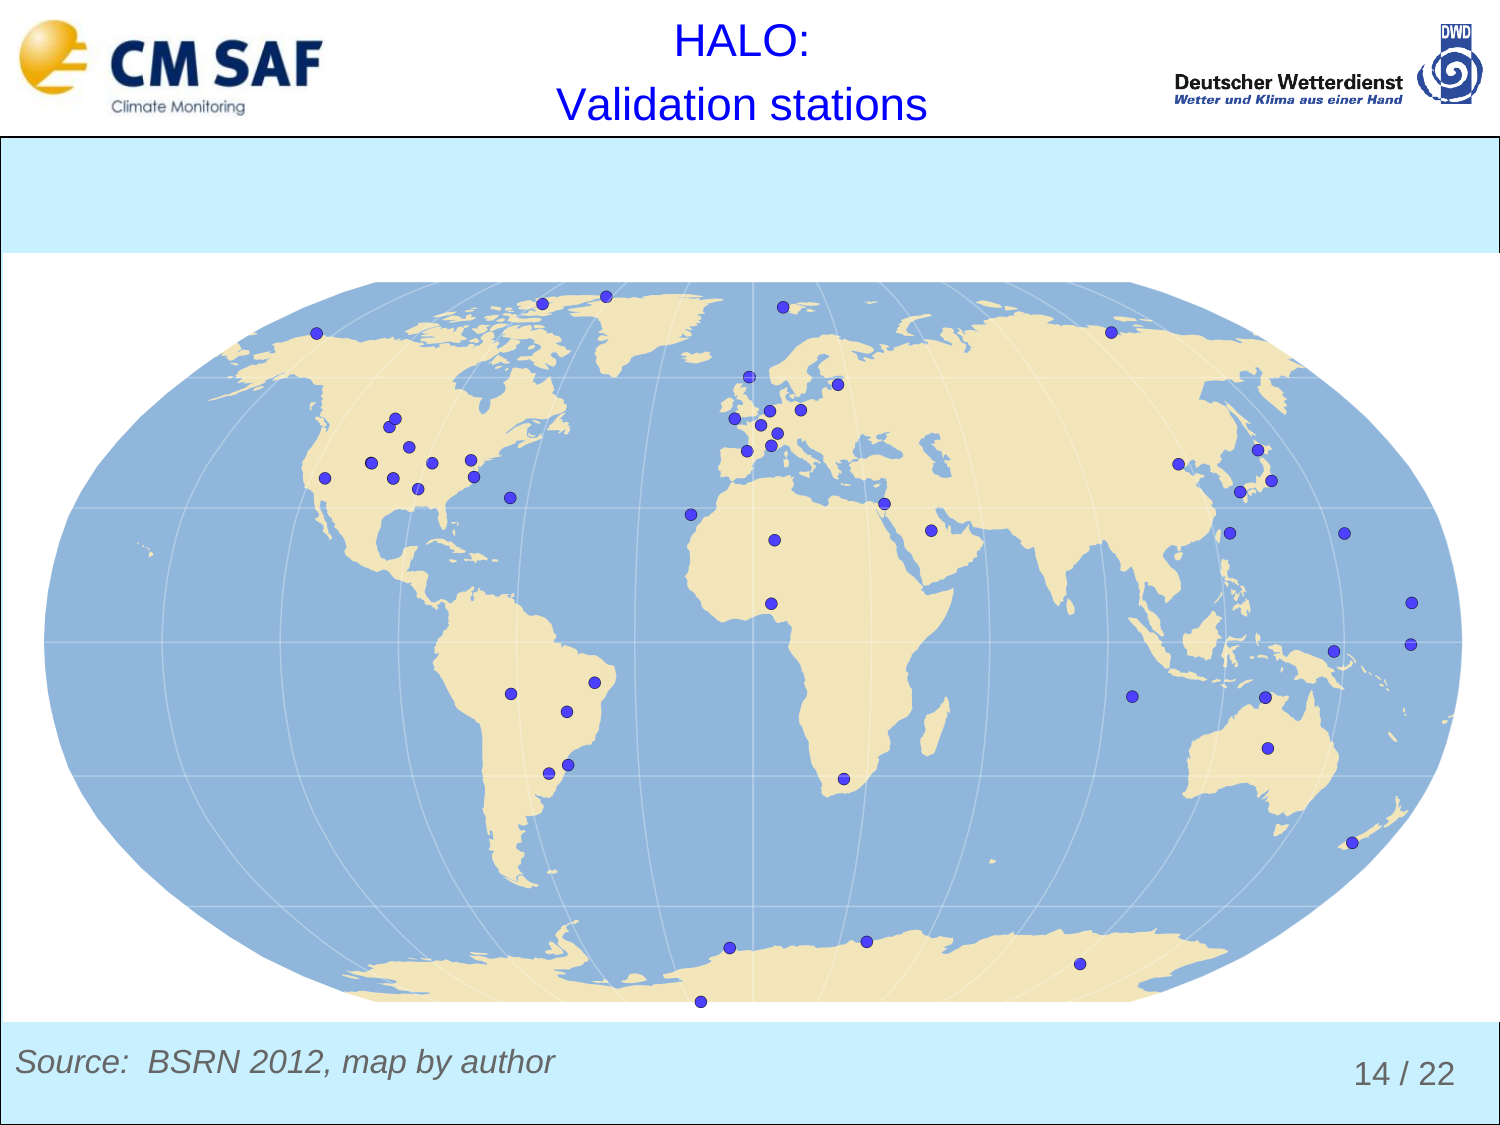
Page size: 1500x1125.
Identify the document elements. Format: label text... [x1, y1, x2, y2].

picture [17, 19, 325, 117]
text_box Source: BSRN 2012, map by author [0, 1023, 863, 1094]
text_box HALO: Validation stations [313, 1, 1172, 80]
picture [1175, 24, 1483, 104]
picture [3, 253, 1500, 1022]
